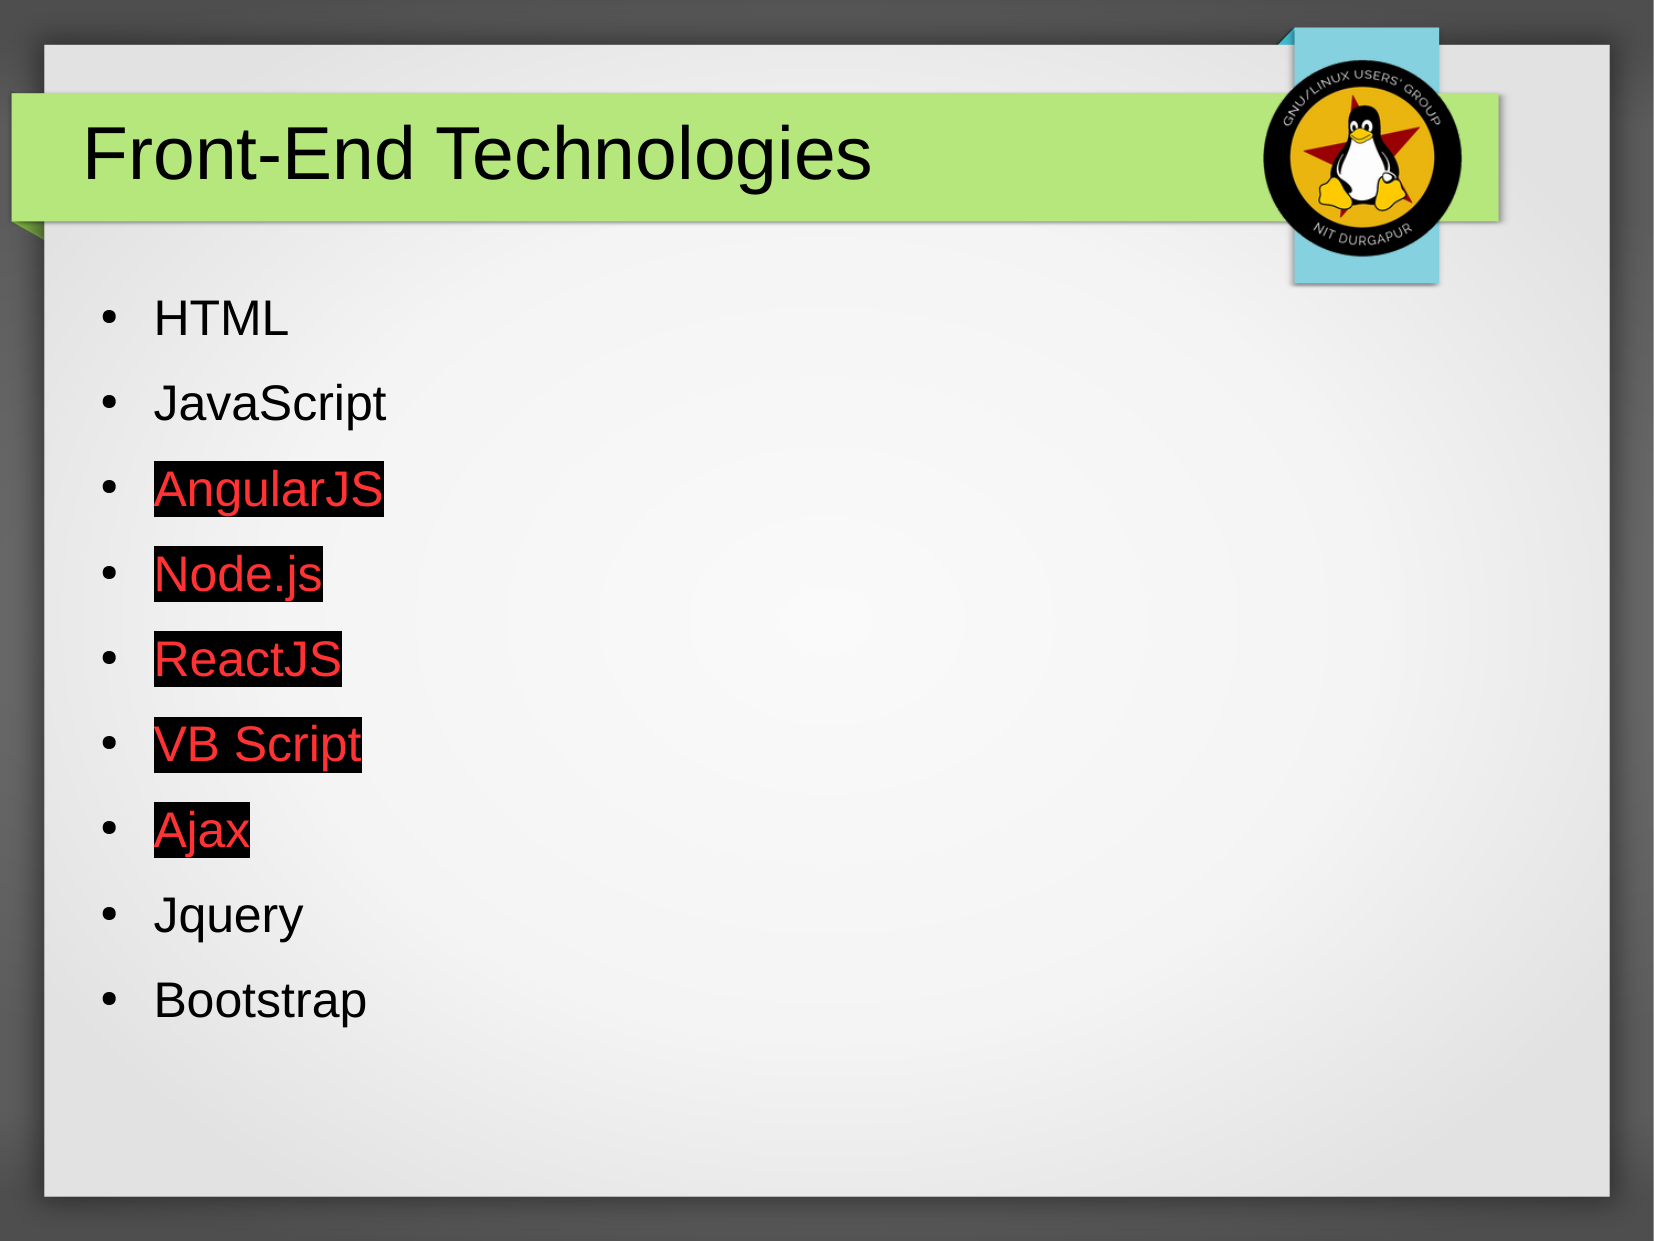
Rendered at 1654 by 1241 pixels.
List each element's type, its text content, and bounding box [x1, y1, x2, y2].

list HTML JavaScript AngularJS Node.js ReactJS VB Script Ajax Jquery Bootstrap [82, 290, 1571, 1229]
picture [0, 0, 1654, 1241]
title Front-End Technologies [82, 94, 1263, 213]
